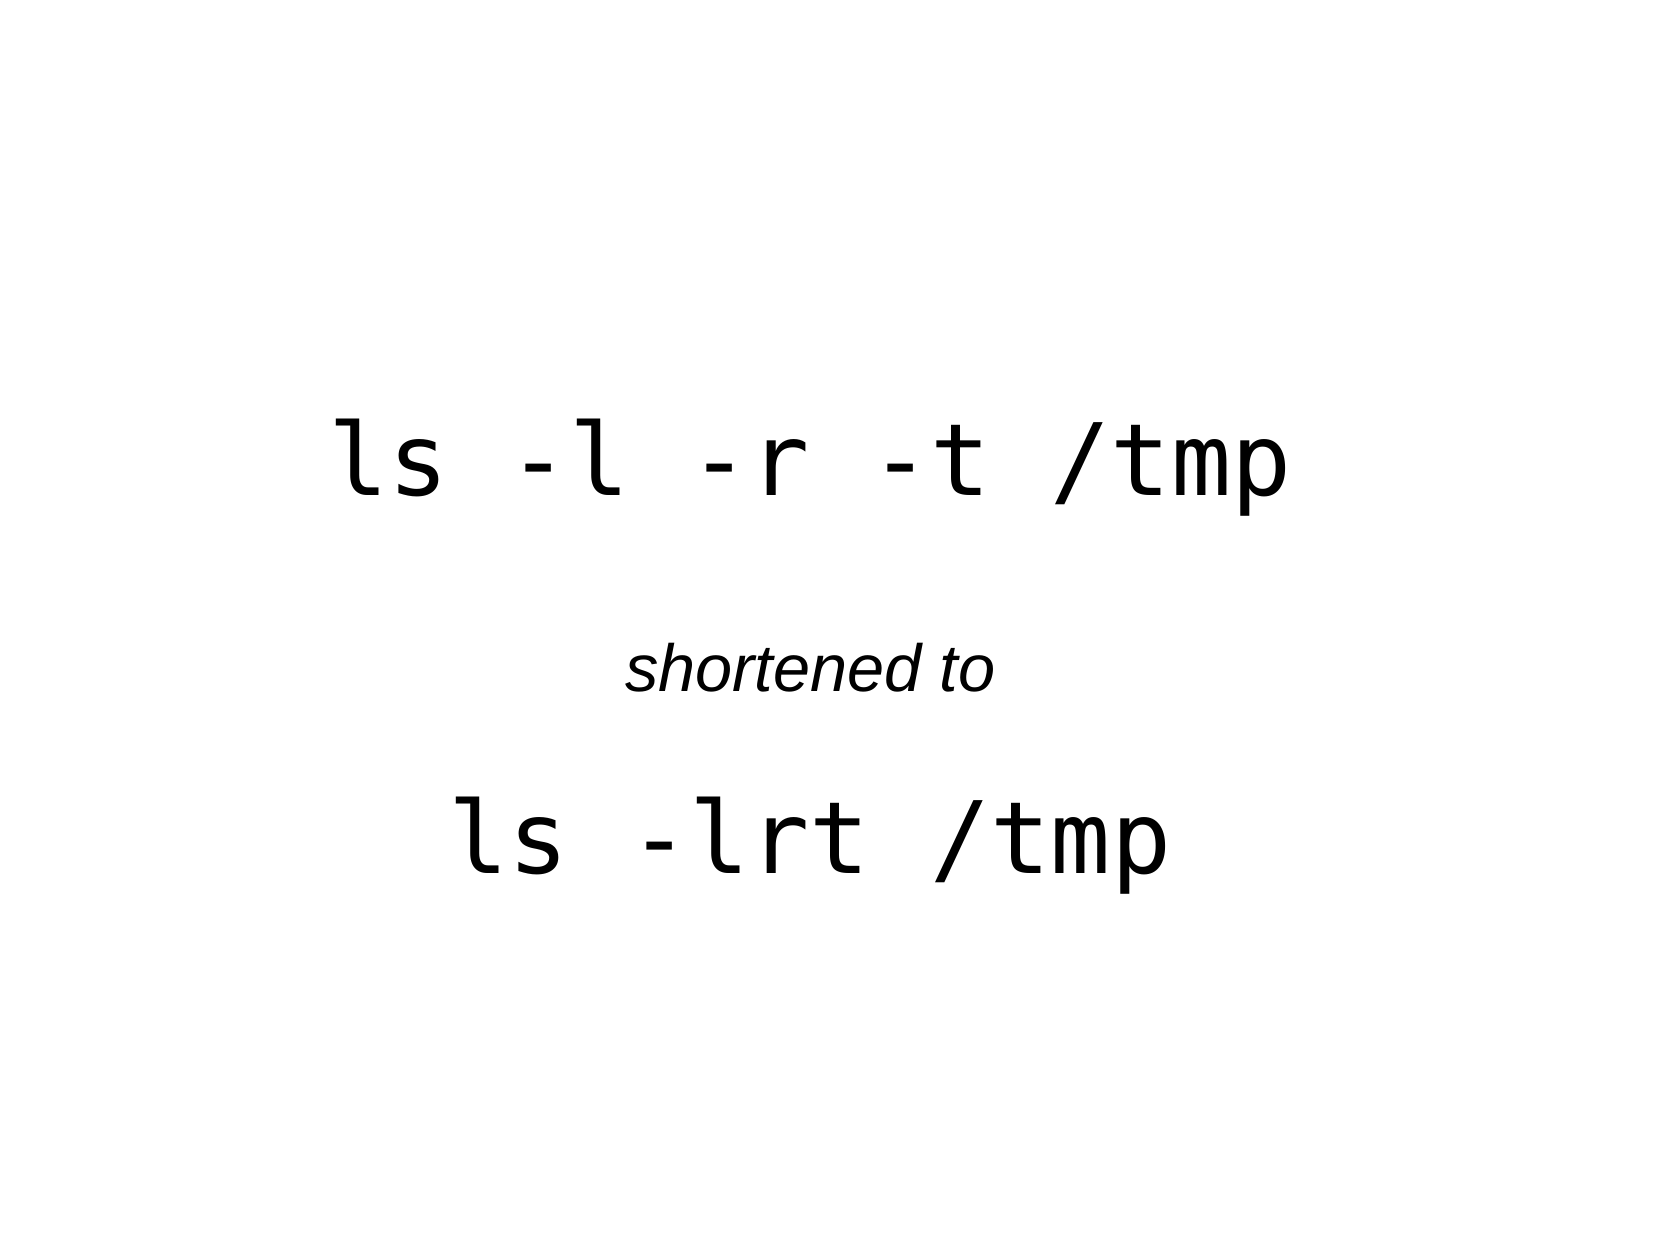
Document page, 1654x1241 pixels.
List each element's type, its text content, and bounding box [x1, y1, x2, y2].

text_box ls -l -r -t /tmp shortened to ls -lrt /tmp [82, 290, 1538, 1010]
